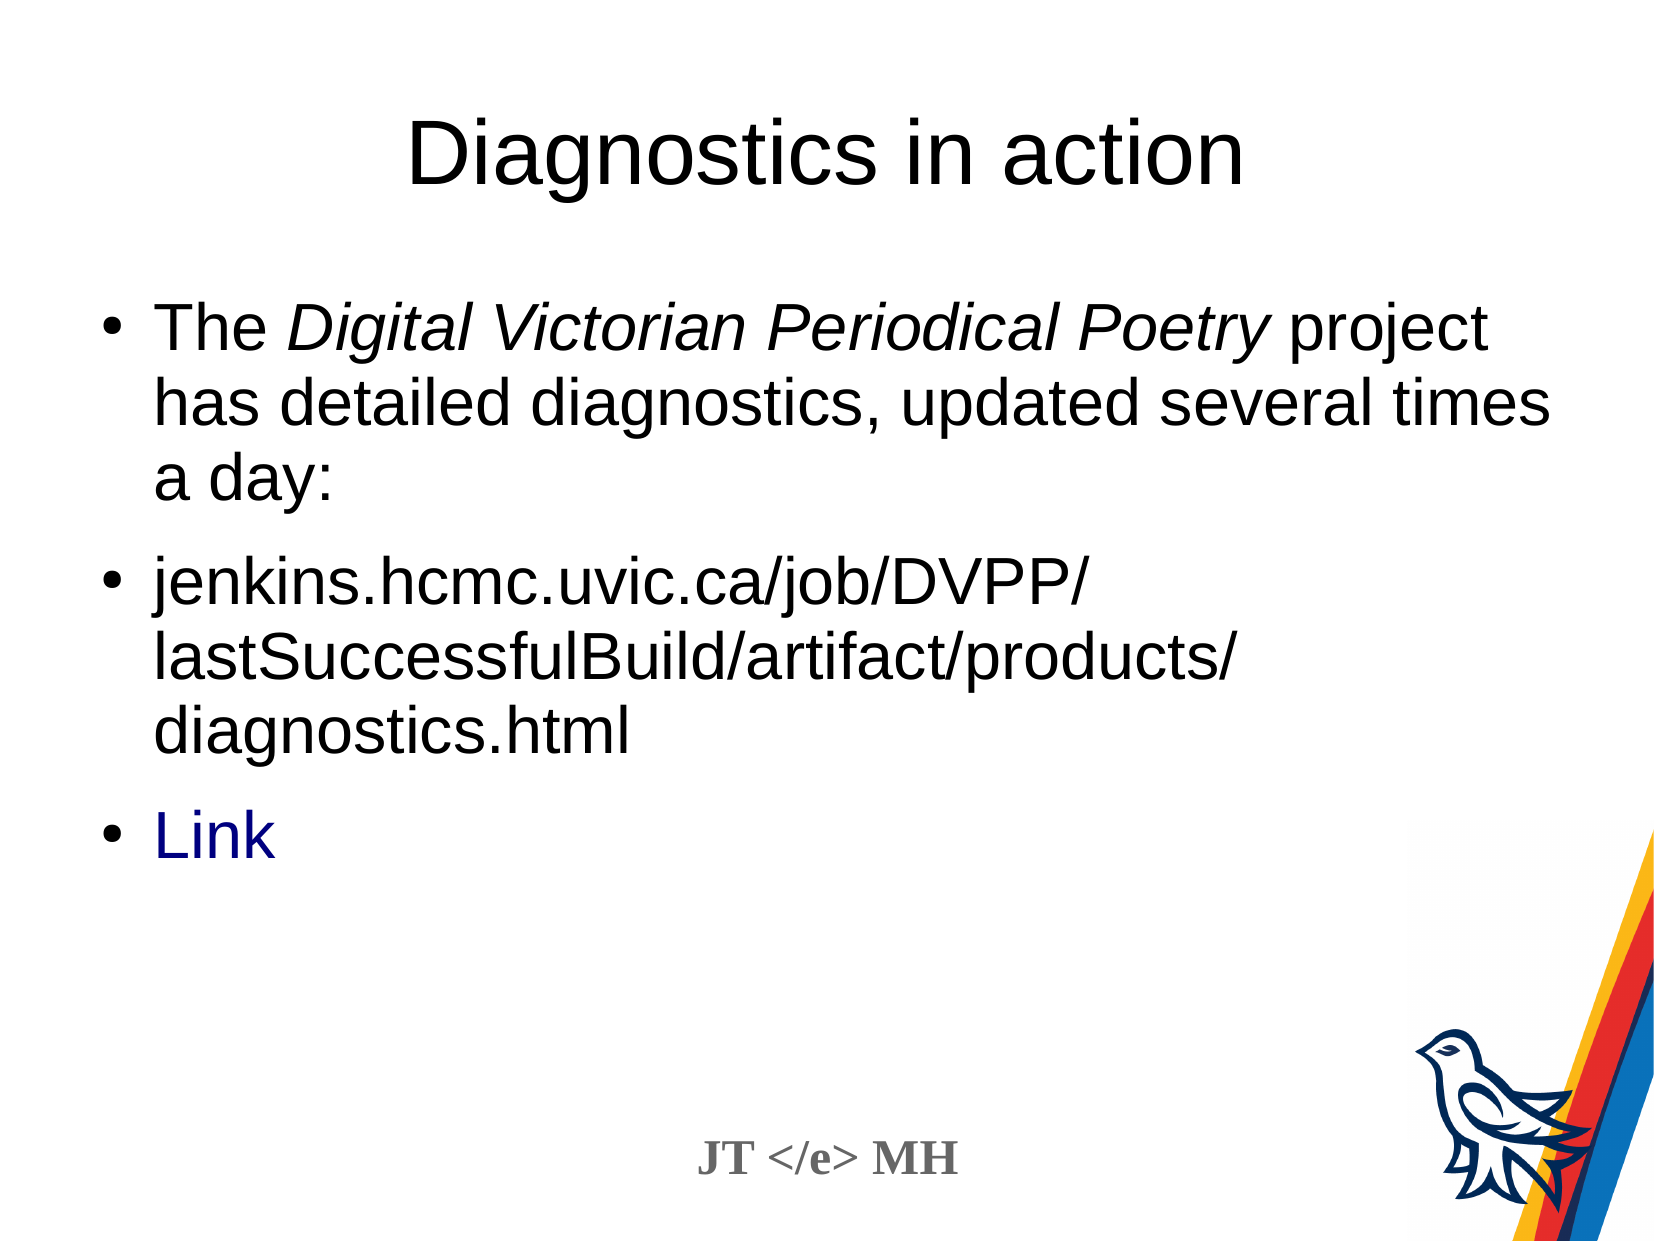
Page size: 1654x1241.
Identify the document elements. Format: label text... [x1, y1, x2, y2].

picture [1407, 820, 1654, 1241]
title Diagnostics in action [82, 49, 1571, 257]
text_box JT </e> MH [565, 1129, 1090, 1216]
list The Digital Victorian Periodical Poetry project has detailed diagnostics, updated several times a day: jenkins.hcmc.uvic.ca/job/DVPP/lastSuccessfulBuild/artifact/products/diagnostics.html Link [82, 290, 1571, 1010]
